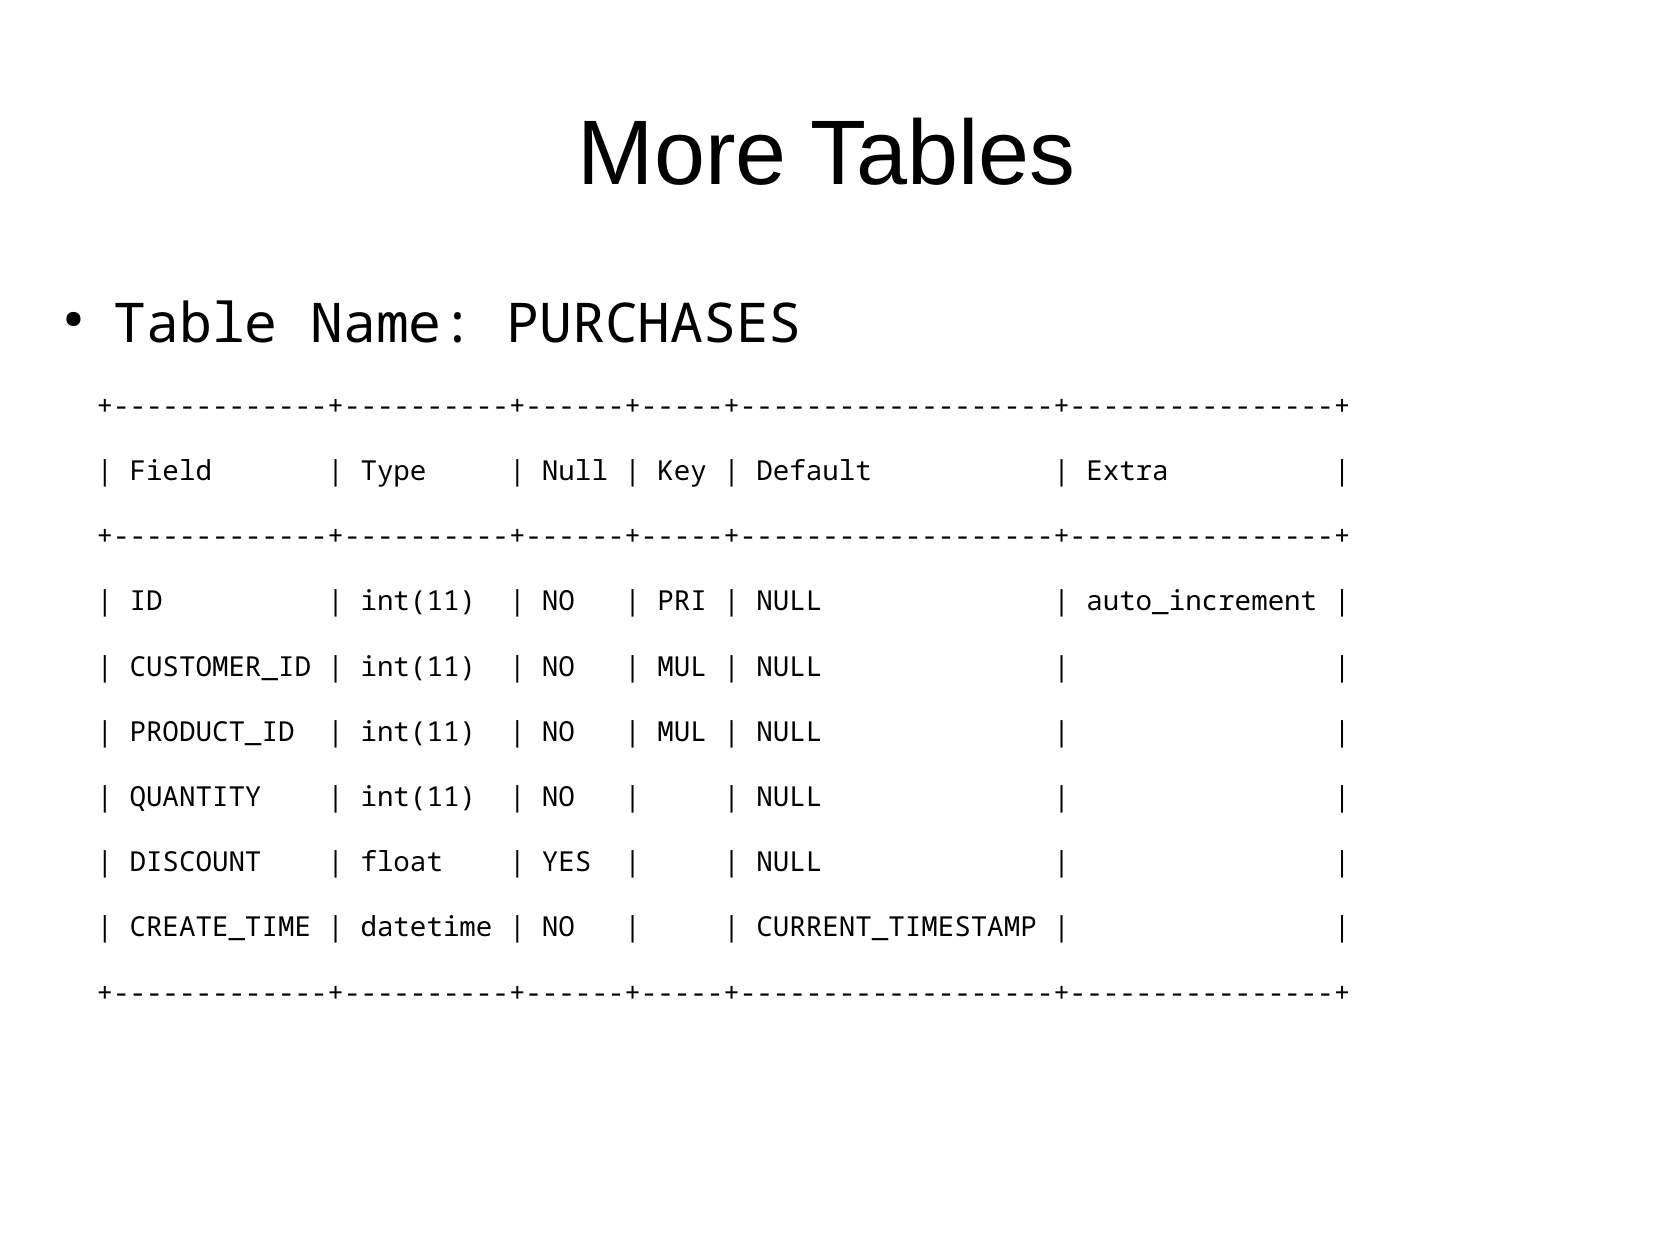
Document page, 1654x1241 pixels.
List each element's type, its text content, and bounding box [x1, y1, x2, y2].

list Table Name: PURCHASES +-------------+----------+------+-----+-------------------+----------------+ | Field | Type | Null | Key | Default | Extra | +-------------+----------+------+-----+-------------------+----------------+ | ID | int(11) | NO | PRI | NULL | auto_increment | | CUSTOMER_ID | int(11) | NO | MUL | NULL | | | PRODUCT_ID | int(11) | NO | MUL | NULL | | | QUANTITY | int(11) | NO | | NULL | | | DISCOUNT | float | YES | | NULL | | | CREATE_TIME | datetime | NO | | CURRENT_TIMESTAMP | | +-------------+----------+------+-----+-------------------+----------------+ [47, 283, 1536, 1170]
title More Tables [82, 49, 1571, 257]
